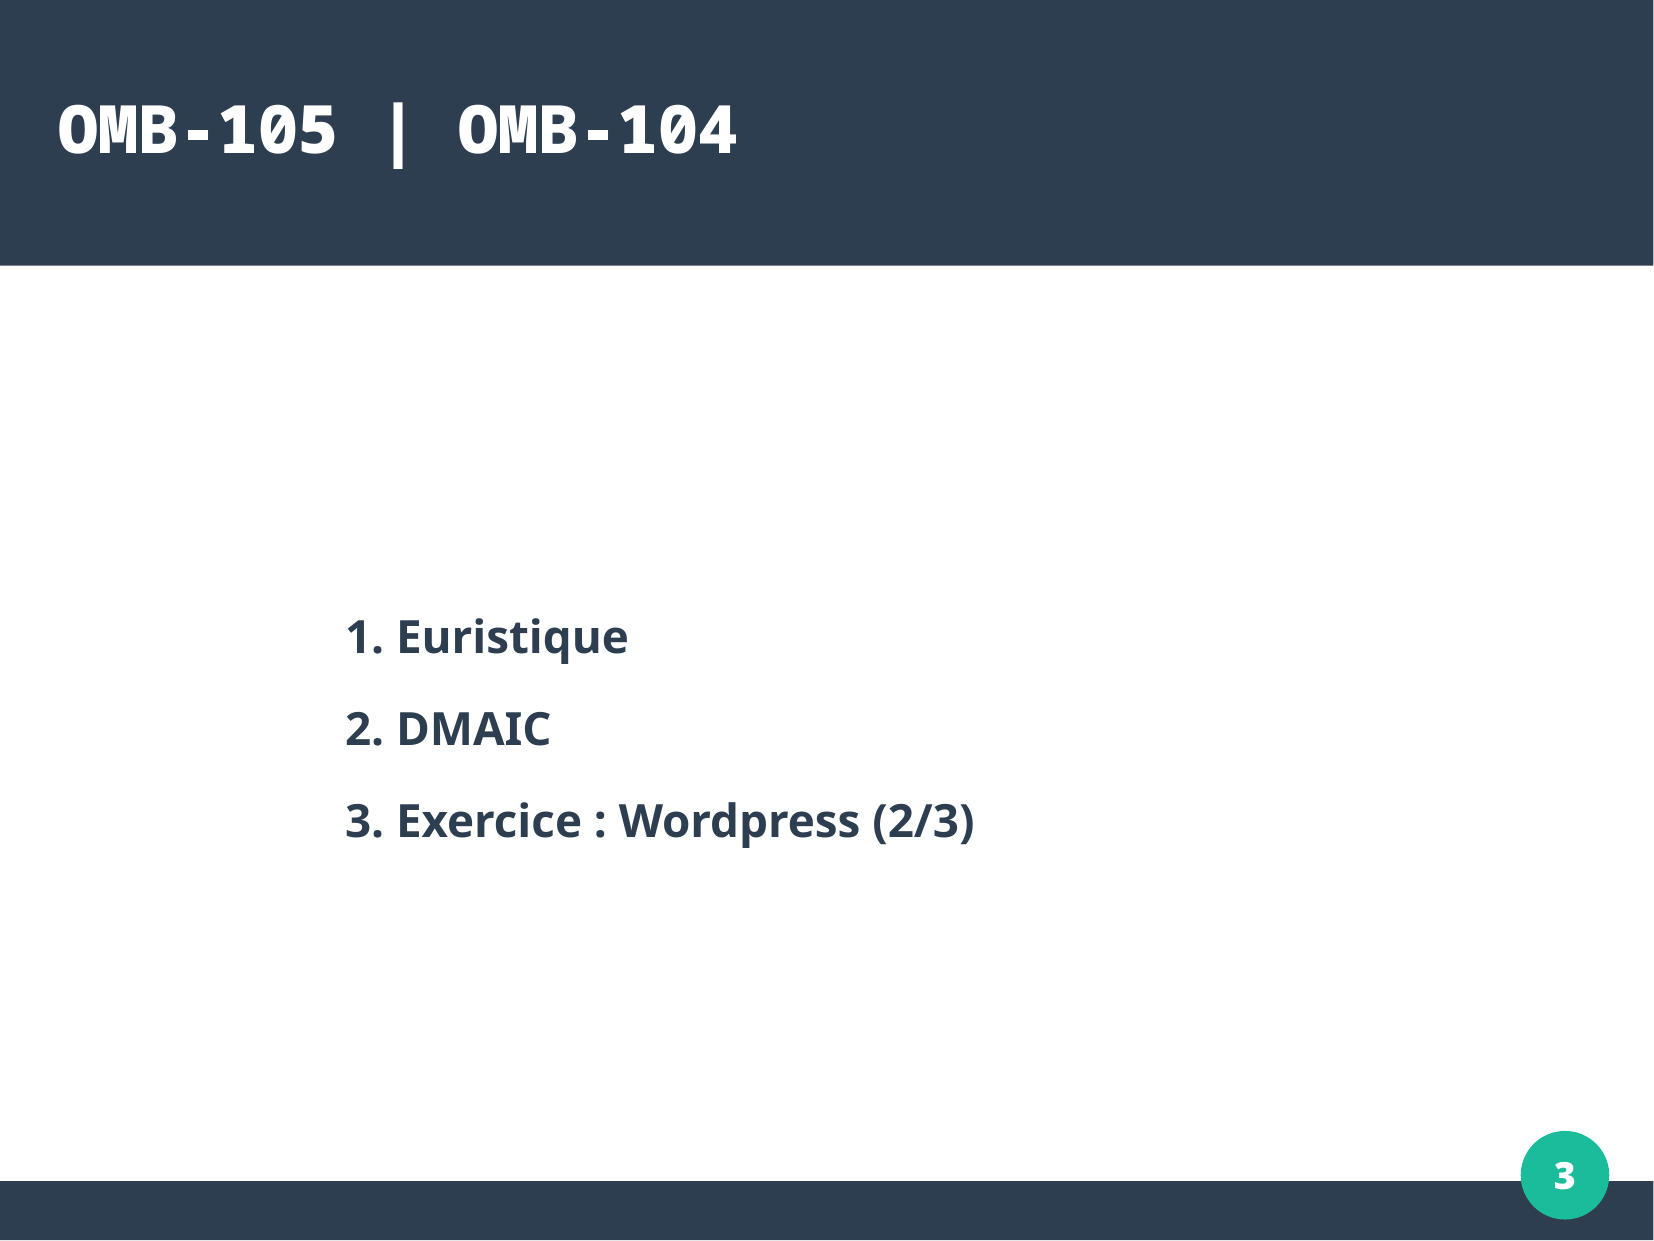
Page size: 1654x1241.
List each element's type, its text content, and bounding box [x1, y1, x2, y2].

list 1. Euristique 2. DMAIC 3. Exercice : Wordpress (2/3) [345, 270, 1654, 1186]
title OMB-105 | OMB-104 [59, 49, 1595, 207]
